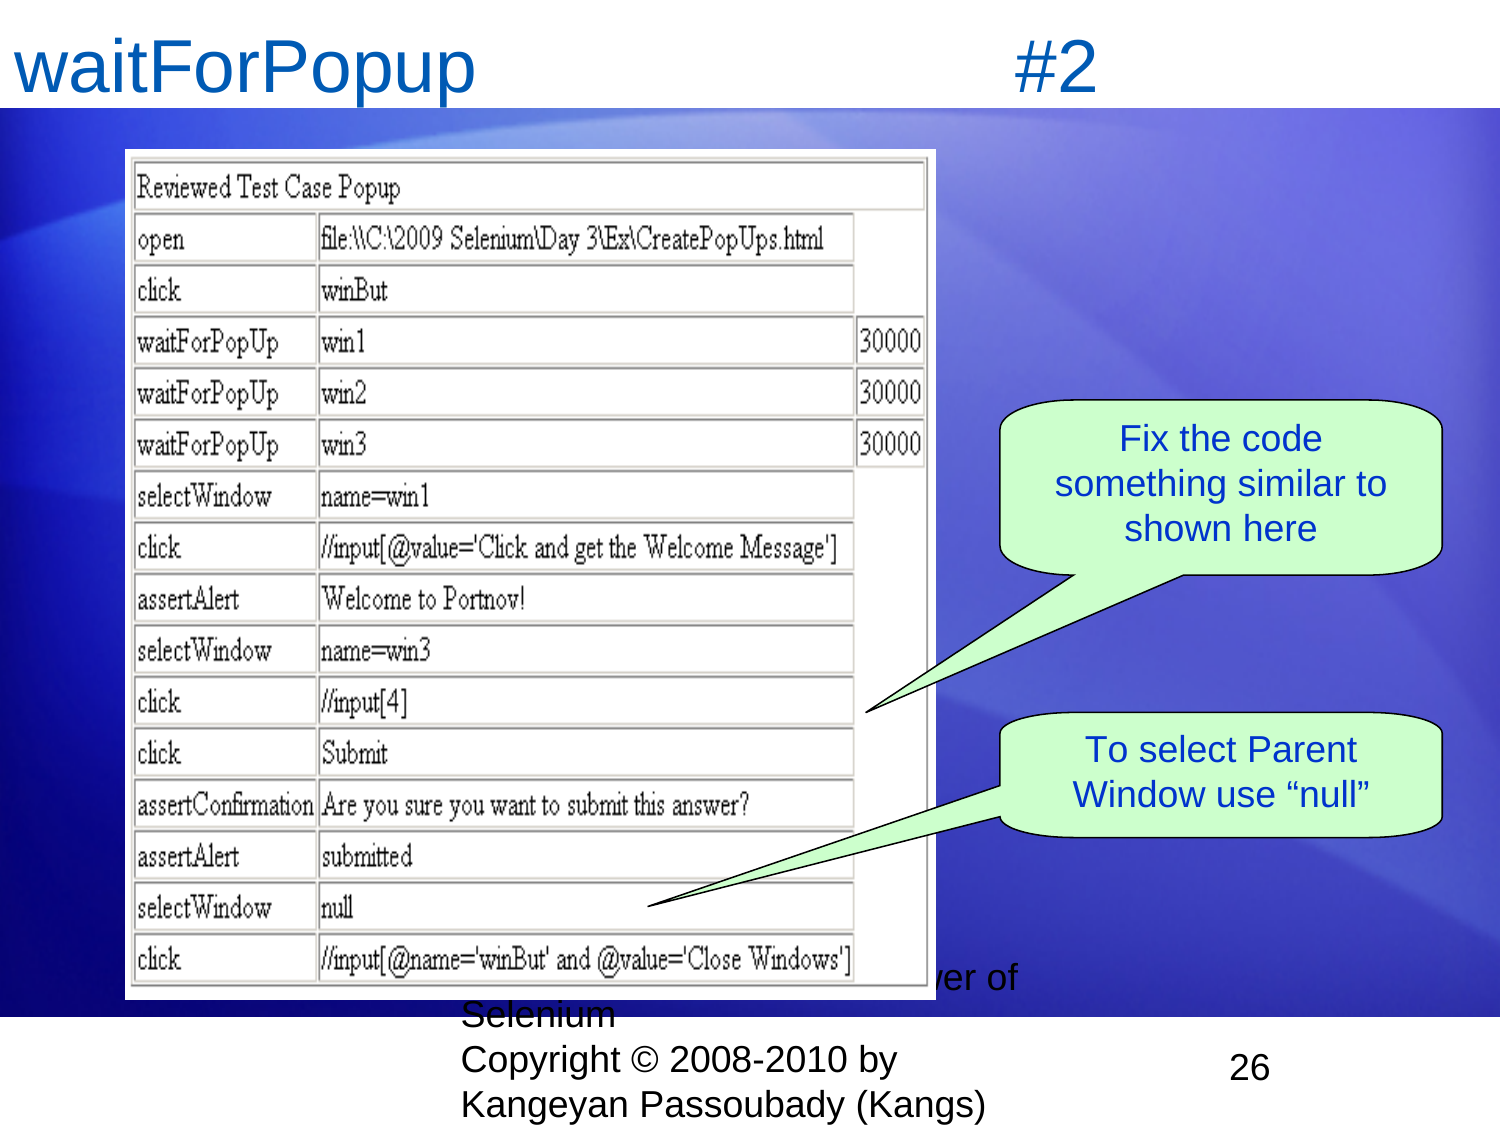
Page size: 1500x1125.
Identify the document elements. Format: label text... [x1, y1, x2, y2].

picture [519, 1009, 530, 1015]
text_box To select Parent Window use “null” [647, 712, 1443, 907]
text_box Fix the code something similar to shown here [865, 399, 1443, 713]
picture [0, 115, 1500, 1017]
title waitForPopup #2 [0, 9, 1500, 115]
picture [591, 1009, 599, 1017]
picture [490, 1009, 501, 1015]
picture [541, 1009, 550, 1017]
picture [602, 1009, 610, 1017]
